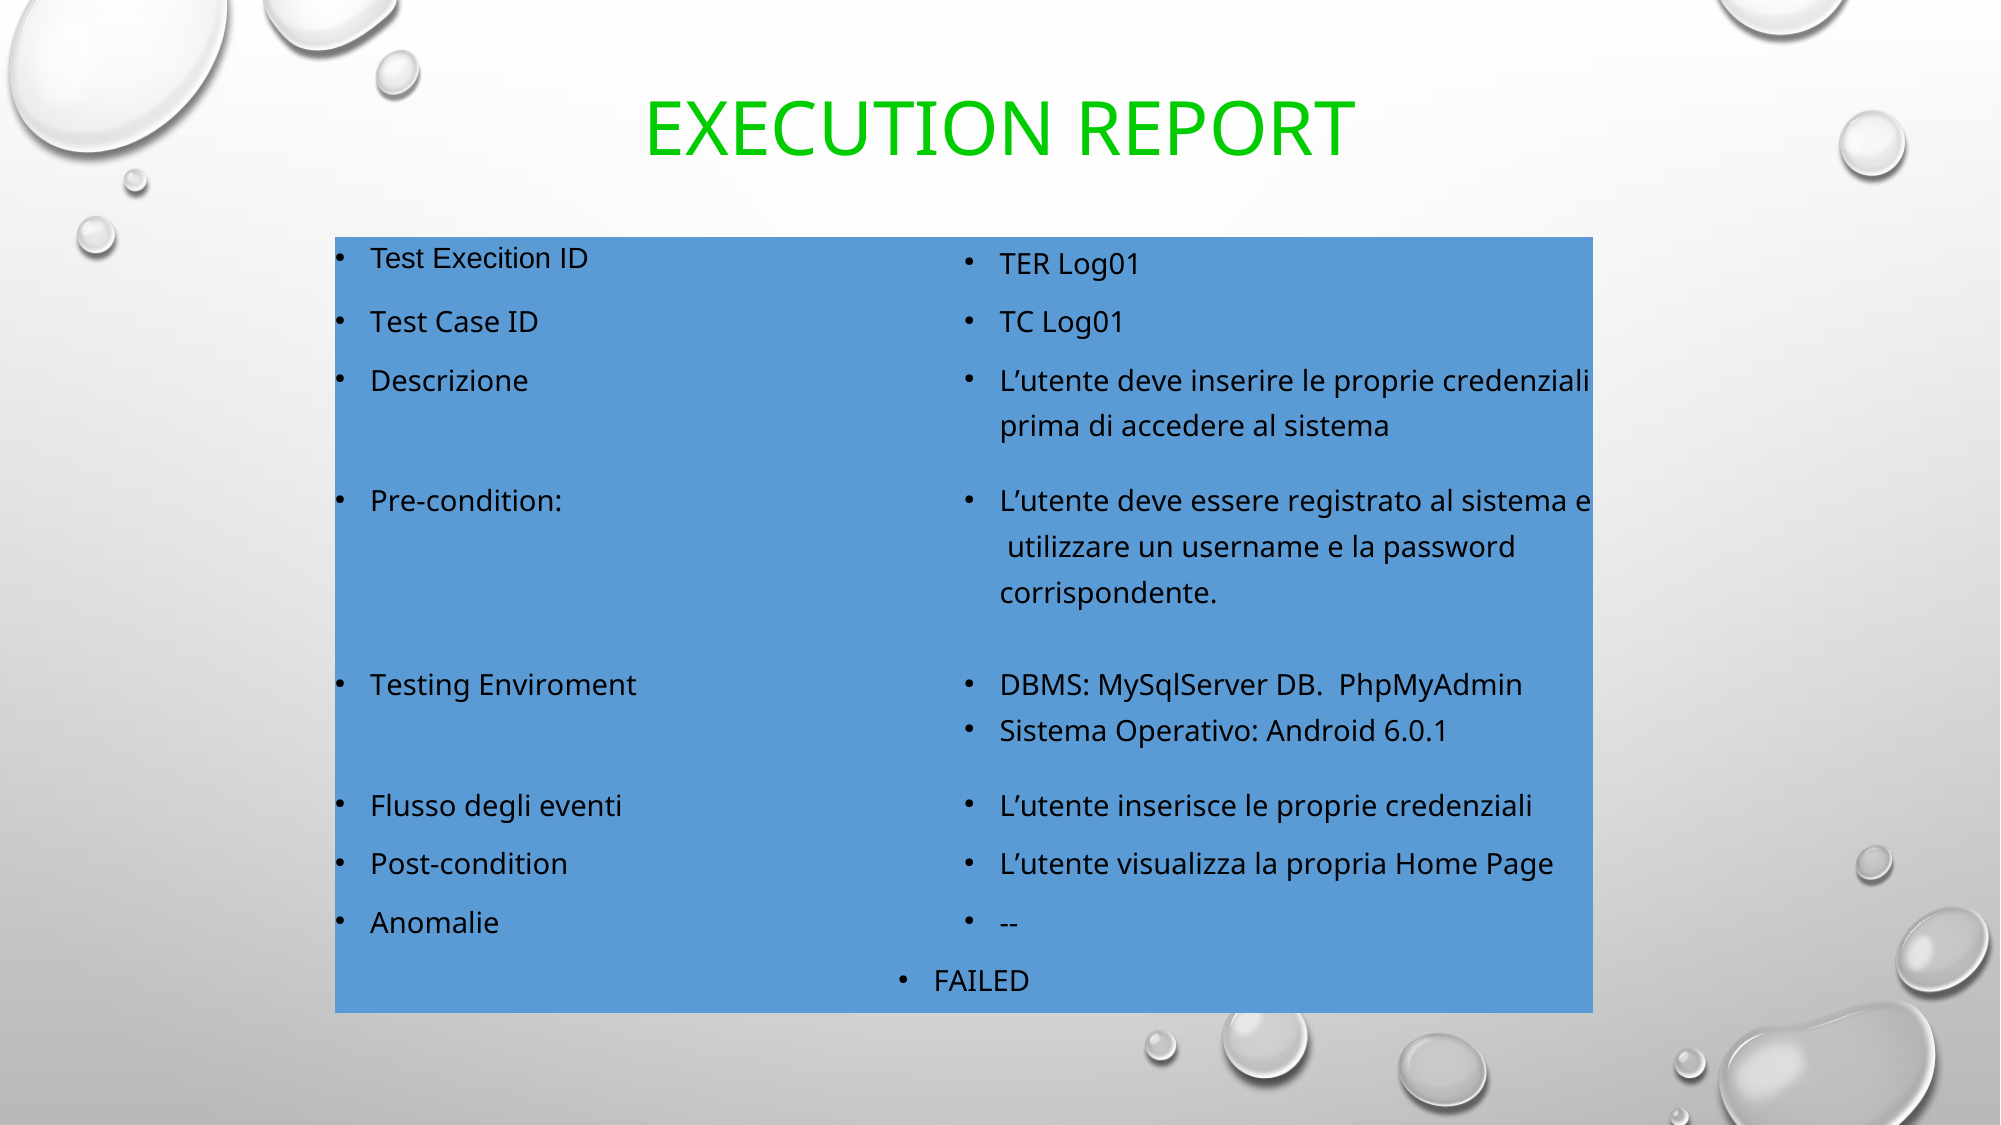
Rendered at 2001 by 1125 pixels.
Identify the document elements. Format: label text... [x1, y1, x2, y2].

table_header Test Execition ID [335, 237, 964, 295]
table_cell -- [964, 896, 1593, 955]
table_header TER Log01 [964, 237, 1593, 295]
table_cell Descrizione [335, 354, 964, 475]
table_cell Test Case ID [335, 295, 964, 354]
table_cell L’utente inserisce le proprie credenziali [964, 779, 1593, 838]
table_cell L’utente deve inserire le proprie credenziali prima di accedere al sistema [964, 354, 1593, 475]
table_cell Testing Enviroment [335, 658, 964, 779]
table_cell DBMS: MySqlServer DB. PhpMyAdmin Sistema Operativo: Android 6.0.1 [964, 658, 1593, 779]
table_cell Flusso degli eventi [335, 779, 964, 838]
table_cell L’utente visualizza la propria Home Page [964, 838, 1593, 896]
table_cell Anomalie [335, 896, 964, 955]
table_cell FAILED [335, 955, 1593, 1013]
table_cell TC Log01 [964, 295, 1593, 354]
title EXEcution REport [149, 0, 1851, 262]
table_cell L’utente deve essere registrato al sistema e utilizzare un username e la password corrispondente. [964, 475, 1593, 658]
table_cell Pre-condition: [335, 475, 964, 658]
table_cell Post-condition [335, 838, 964, 896]
